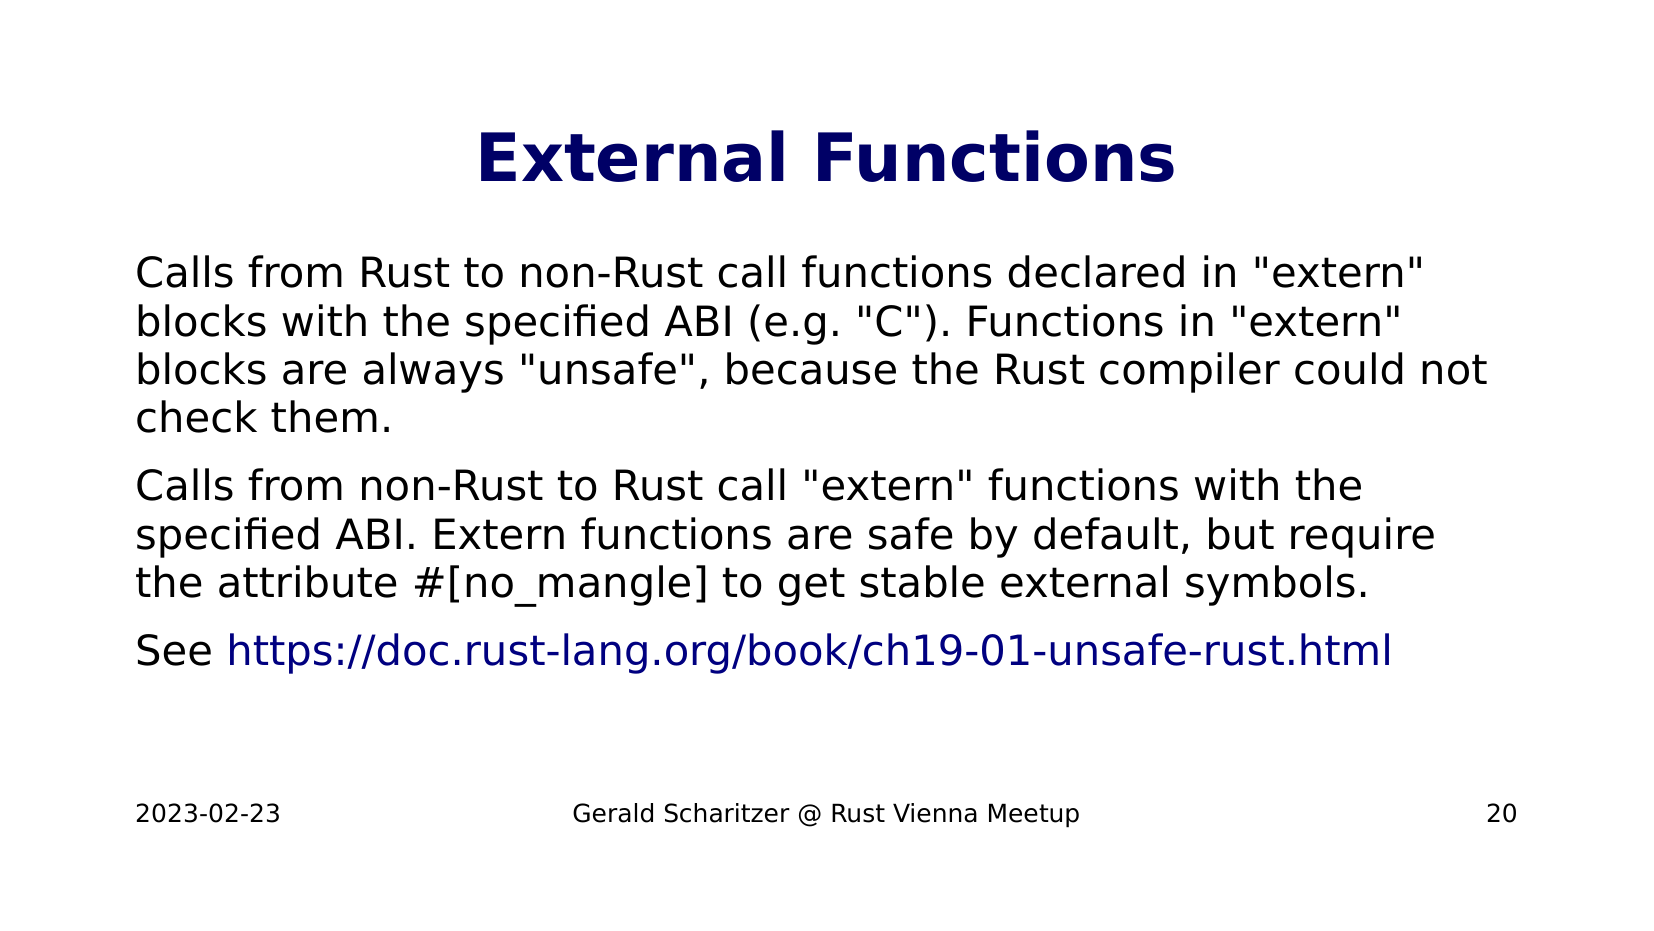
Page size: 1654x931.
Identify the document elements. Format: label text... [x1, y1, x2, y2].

title External Functions [135, 82, 1519, 235]
list Calls from Rust to non-Rust call functions declared in "extern" blocks with the specified ABI (e.g. "C"). Functions in "extern" blocks are always "unsafe", because the Rust compiler could not check them. Calls from non-Rust to Rust call "extern" functions with the specified ABI. Extern functions are safe by default, but require the attribute #[no_mangle] to get stable external symbols. See https://doc.rust-lang.org/book/ch19-01-unsafe-rust.html [135, 248, 1519, 721]
